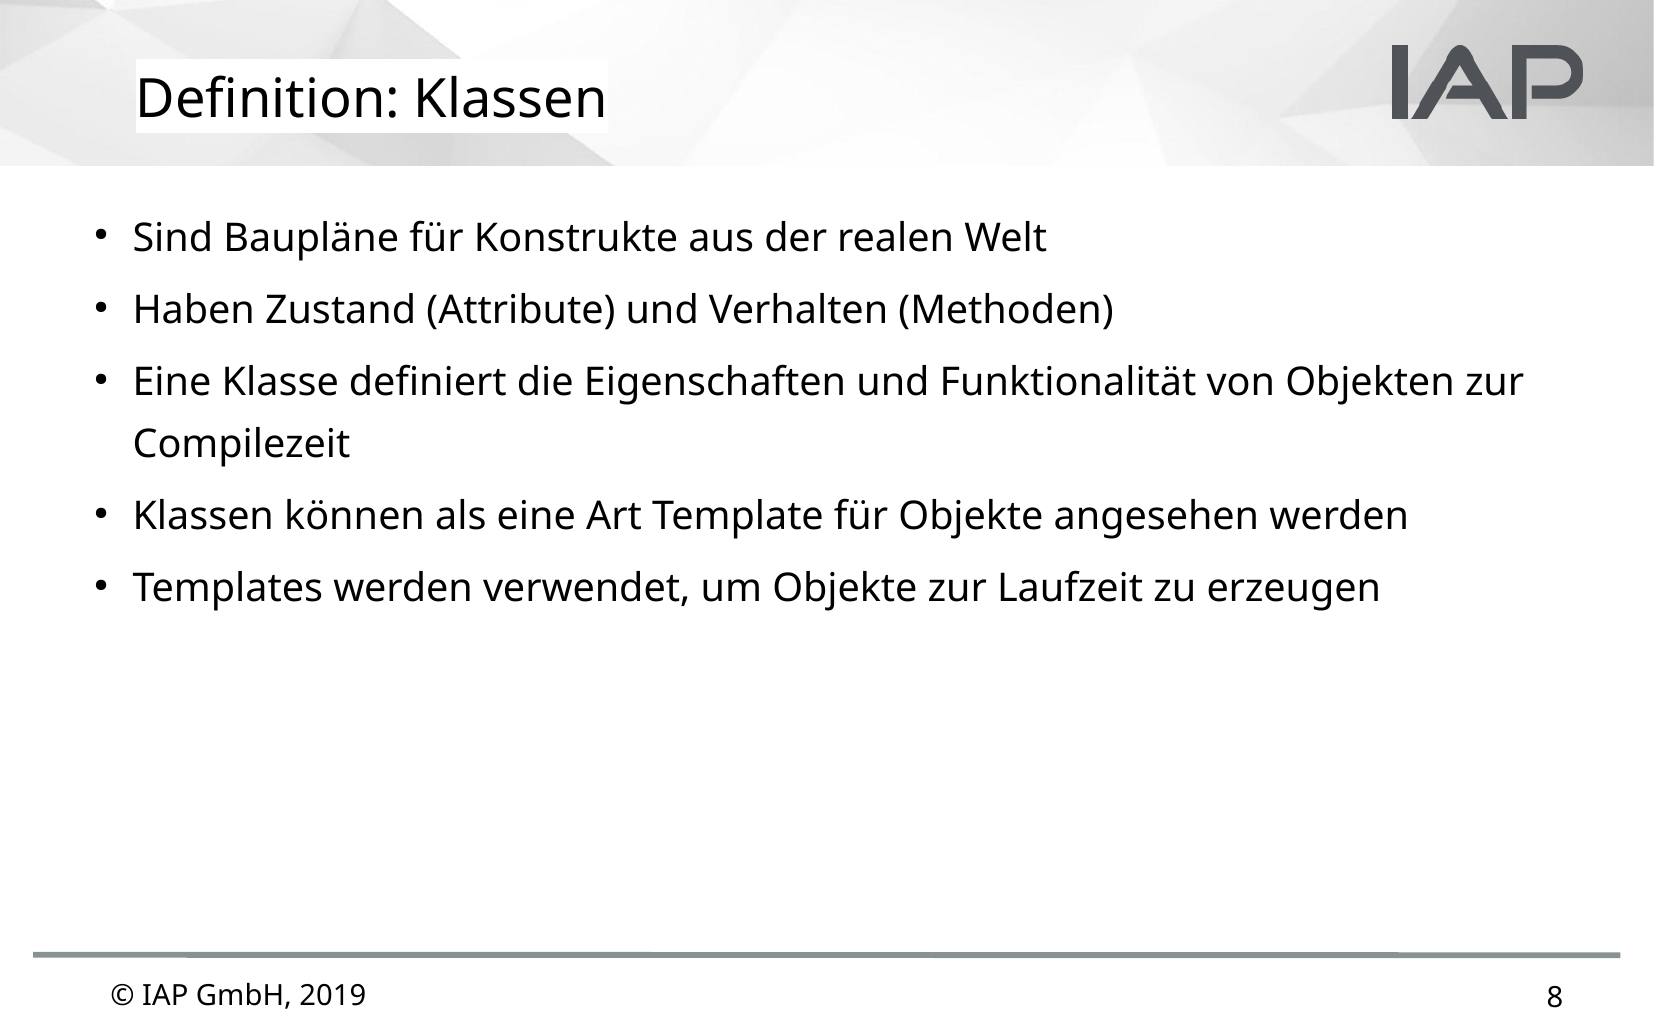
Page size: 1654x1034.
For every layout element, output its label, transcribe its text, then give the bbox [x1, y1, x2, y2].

list Sind Baupläne für Konstrukte aus der realen Welt Haben Zustand (Attribute) und Verhalten (Methoden) Eine Klasse definiert die Eigenschaften und Funktionalität von Objekten zur Compilezeit Klassen können als eine Art Template für Objekte angesehen werden Templates werden verwendet, um Objekte zur Laufzeit zu erzeugen [76, 200, 1589, 895]
title Definition: Klassen [135, 41, 1264, 152]
picture [0, 0, 1654, 166]
